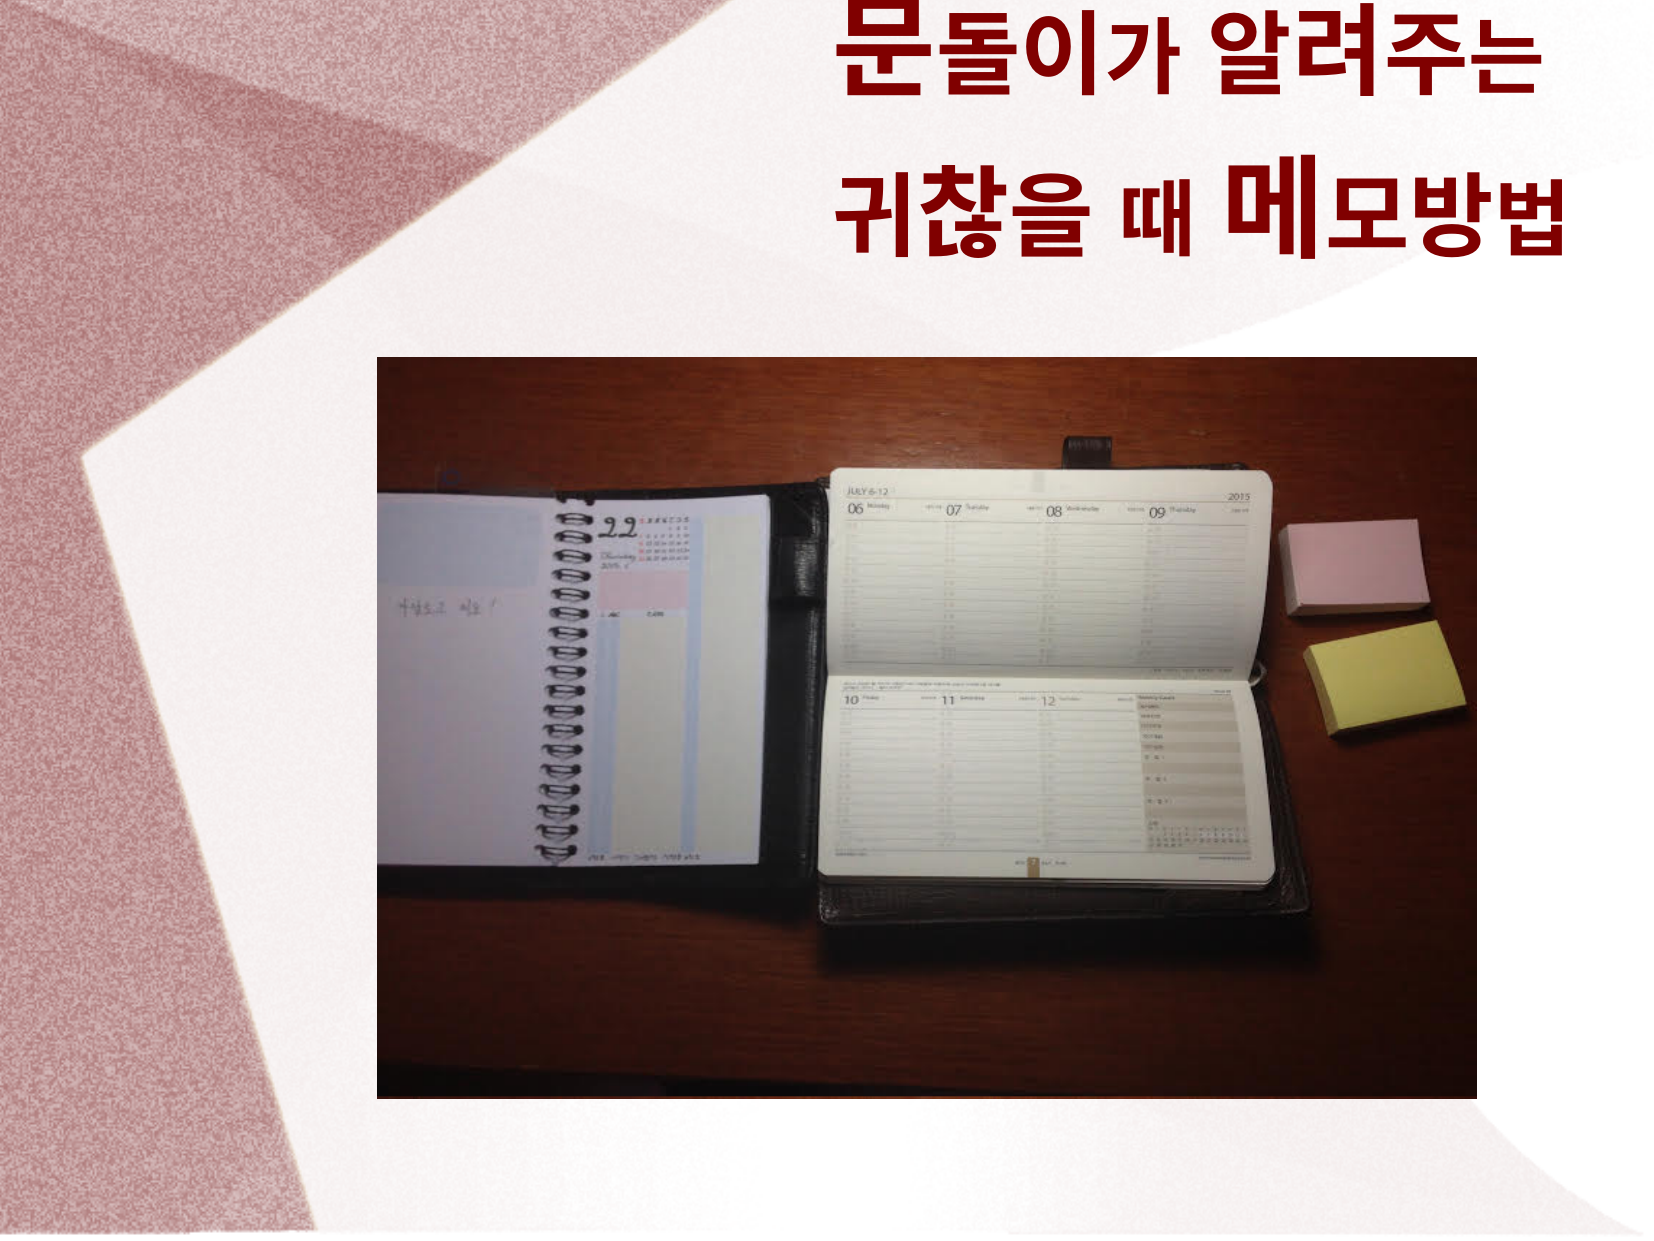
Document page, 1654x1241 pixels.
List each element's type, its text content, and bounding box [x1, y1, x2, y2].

picture [863, 9, 904, 24]
picture [0, 0, 1654, 1241]
title 문돌이가 알려주는 귀찮을 때 메모방법 [82, 25, 1571, 334]
